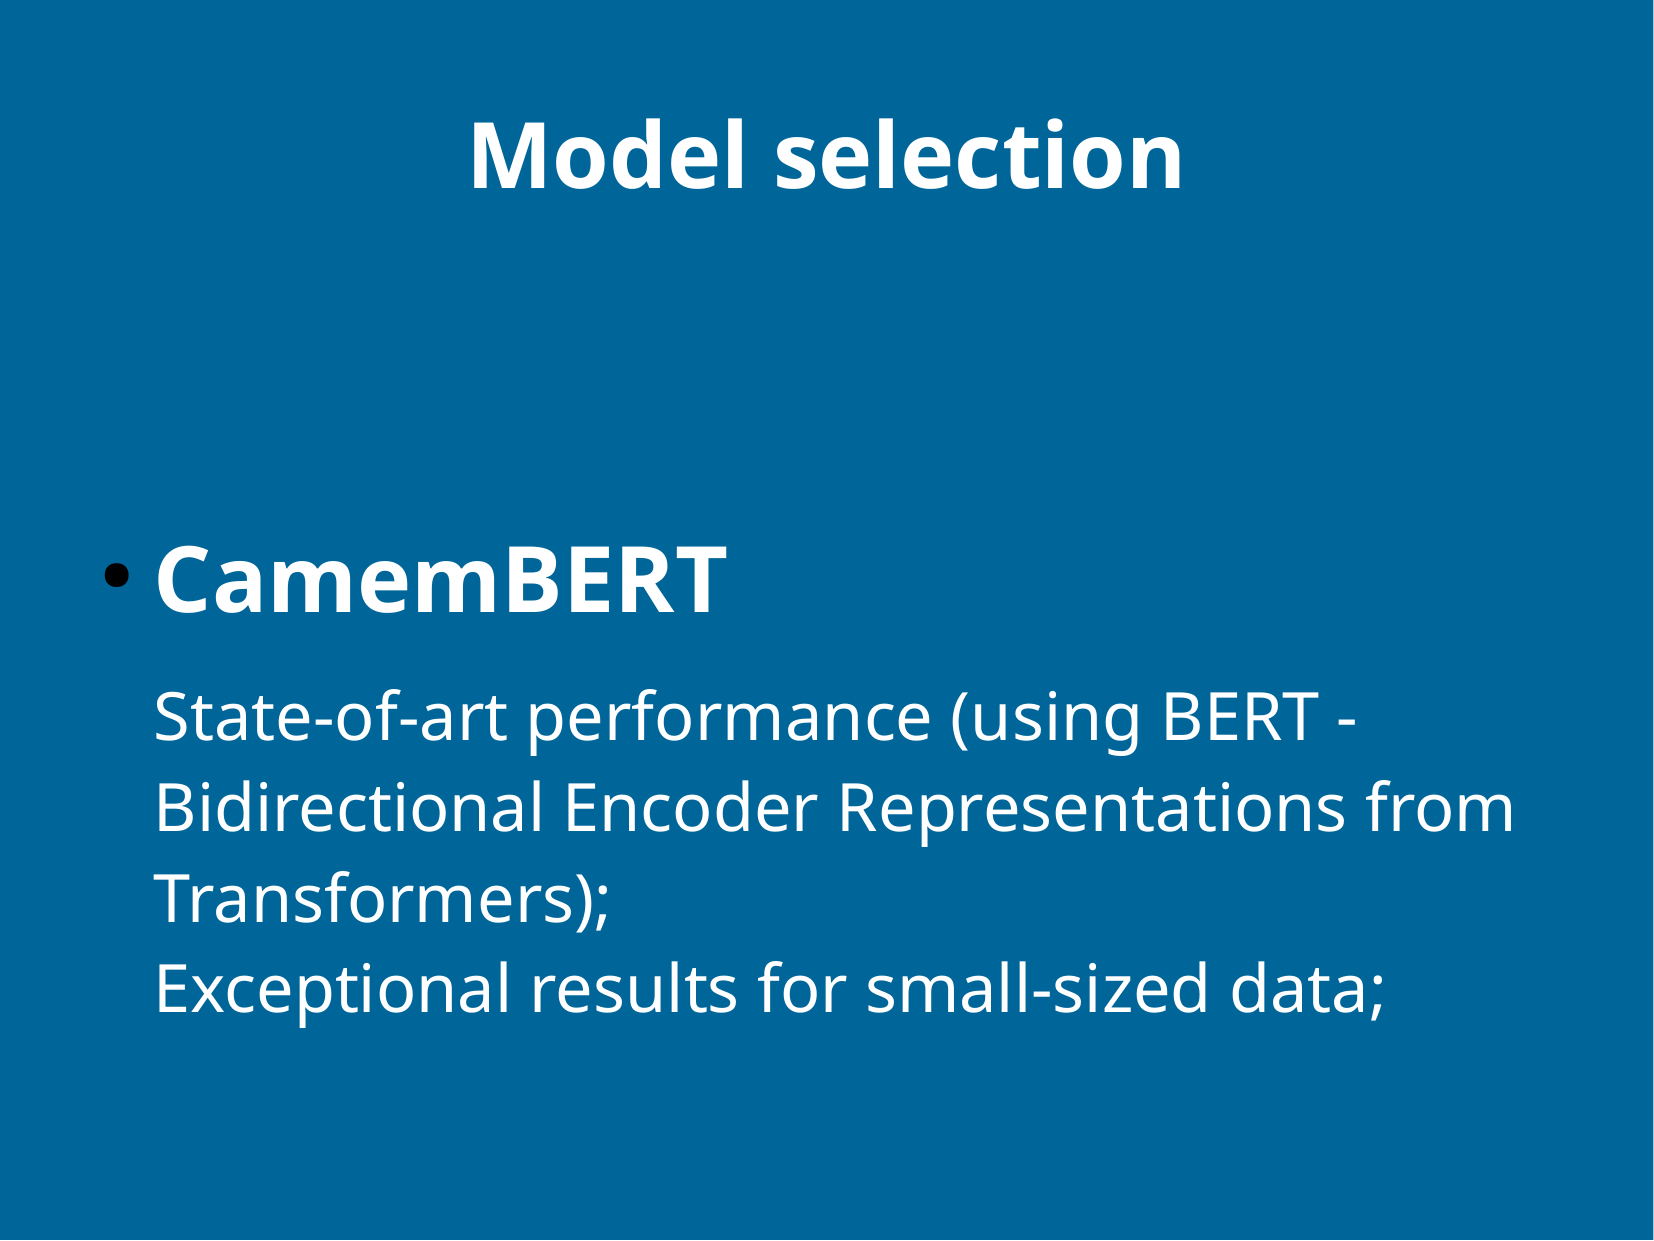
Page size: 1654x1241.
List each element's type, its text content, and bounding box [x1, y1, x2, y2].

title Model selection [82, 49, 1571, 257]
list CamemBERT State-of-art performance (using BERT - Bidirectional Encoder Representations from Transformers); Exceptional results for small-sized data; [82, 290, 1571, 1109]
